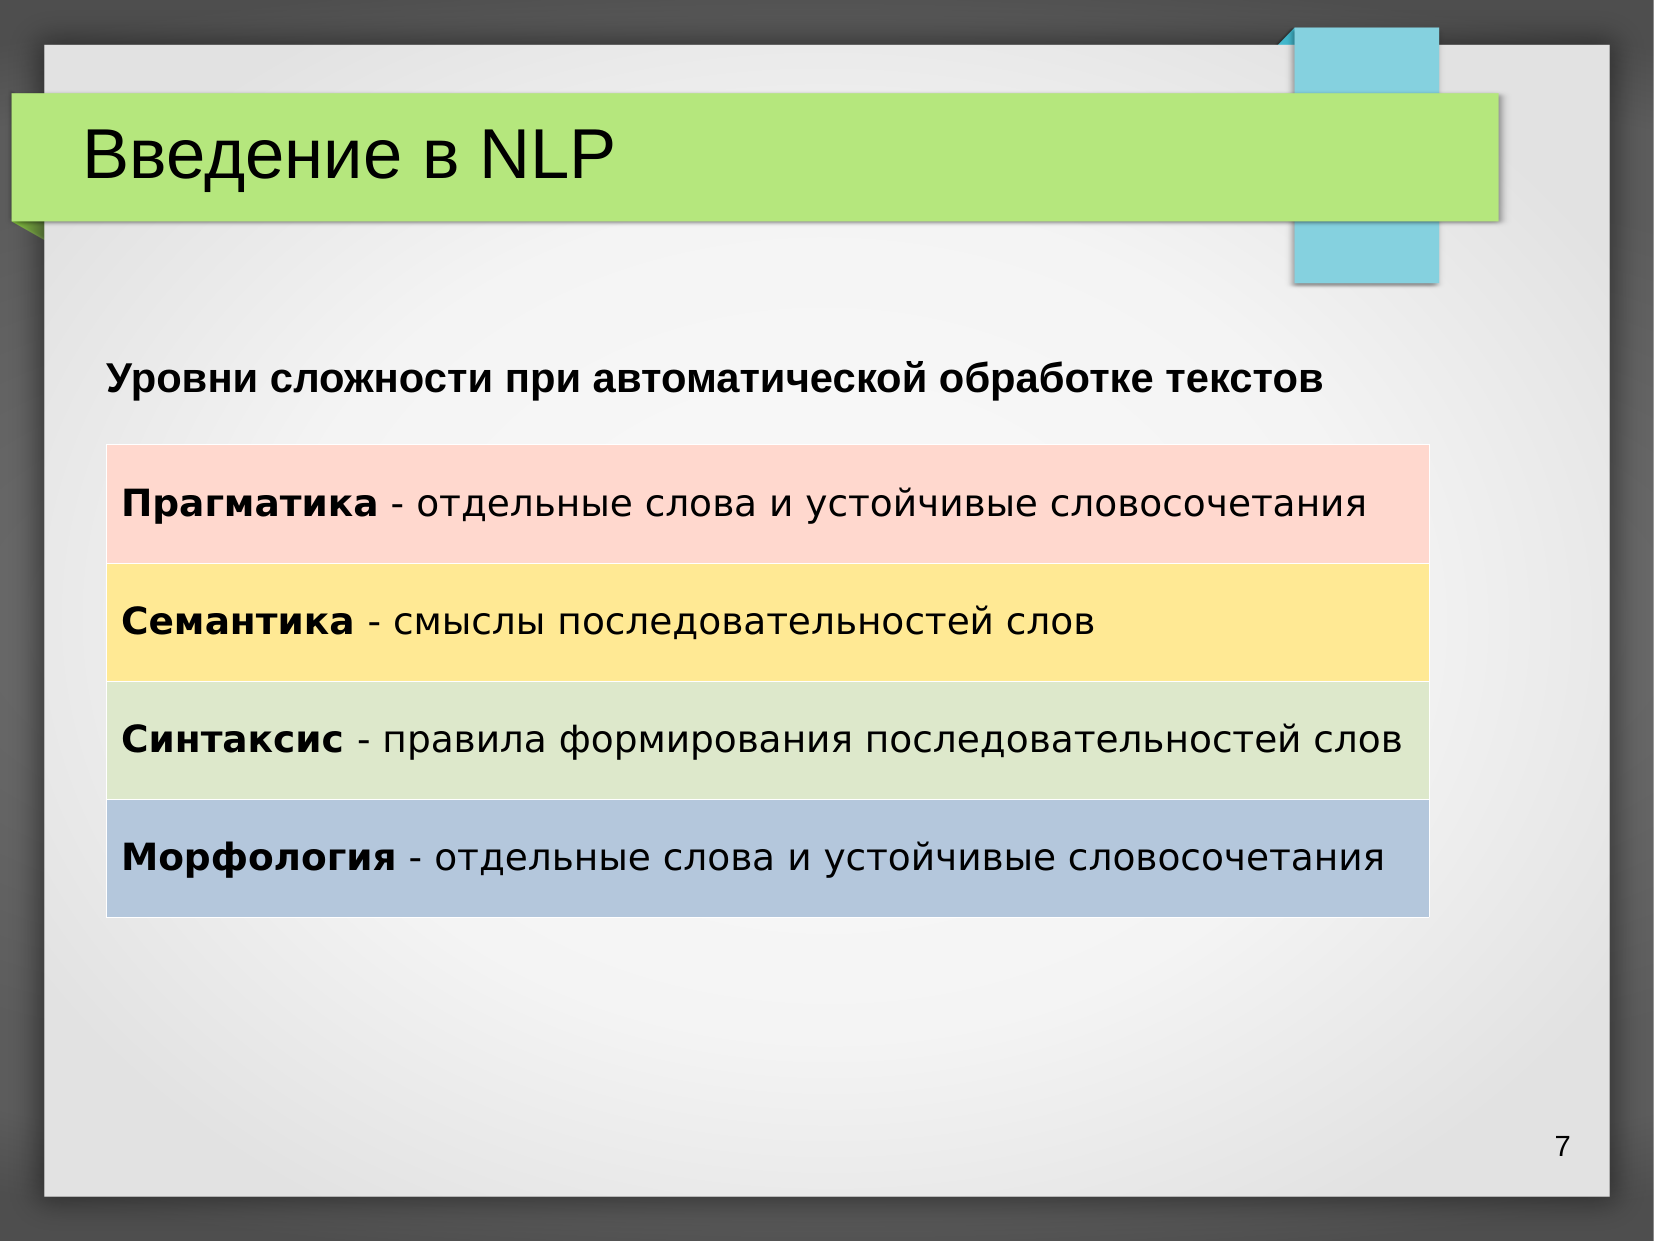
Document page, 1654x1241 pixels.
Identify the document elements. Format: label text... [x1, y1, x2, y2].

text_box Уровни сложности при автоматической обработке текстов [106, 354, 1560, 401]
table_cell Синтаксис - правила формирования последовательностей слов [107, 682, 1429, 799]
picture [0, 0, 1654, 1241]
table_cell Семантика - смыслы последовательностей слов [107, 564, 1429, 681]
table_header Прагматика - отдельные слова и устойчивые словосочетания [107, 445, 1429, 563]
title Введение в NLP [82, 113, 1406, 194]
table_cell Морфология - отдельные слова и устойчивые словосочетания [107, 800, 1429, 917]
